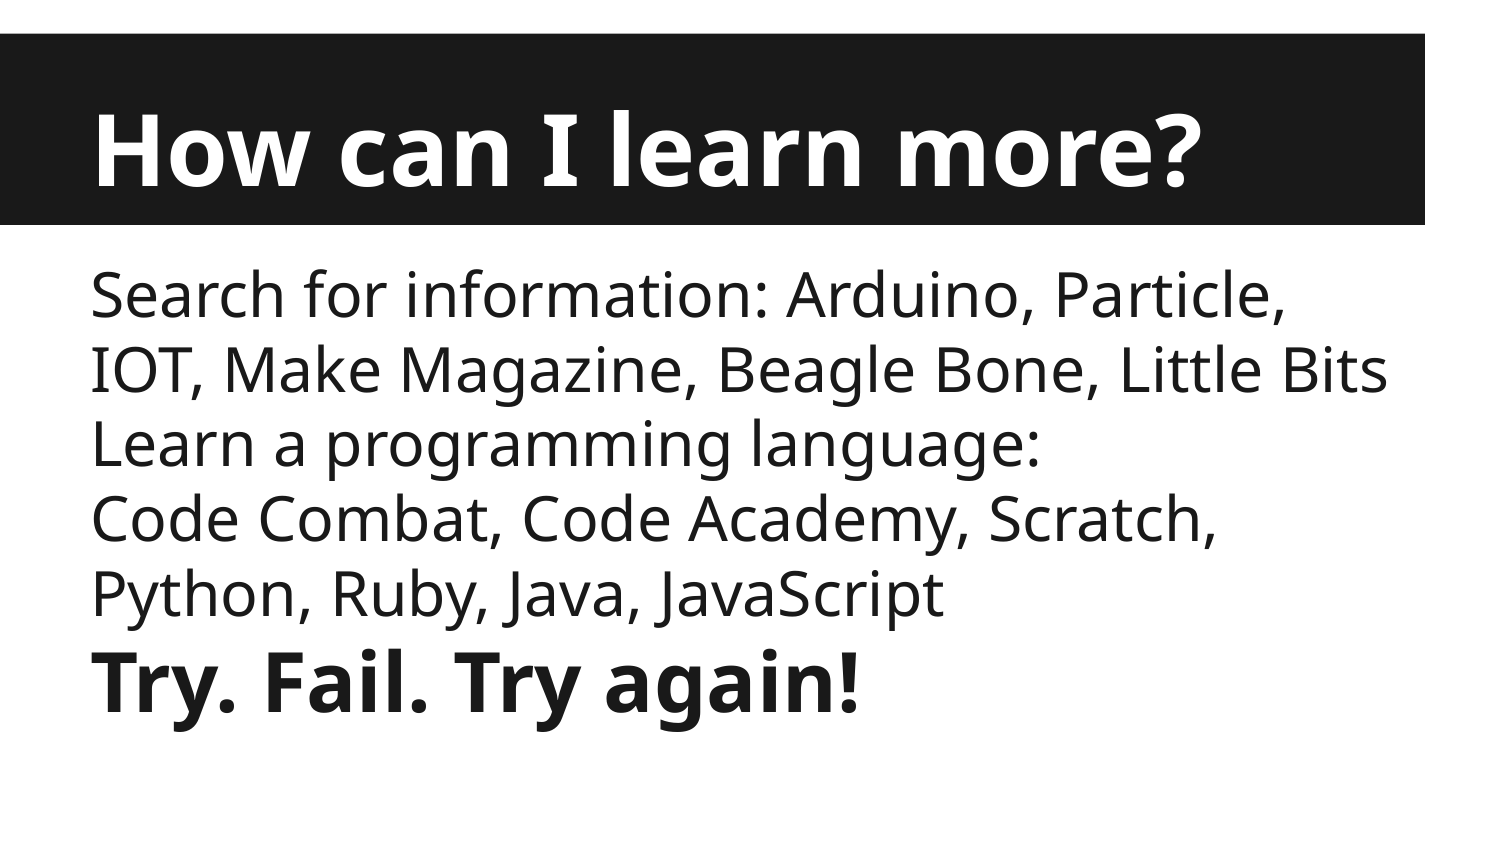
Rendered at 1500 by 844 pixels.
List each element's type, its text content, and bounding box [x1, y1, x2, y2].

list Search for information: Arduino, Particle, IOT, Make Magazine, Beagle Bone, Little Bits Learn a programming language: Code Combat, Code Academy, Scratch, Python, Ruby, Java, JavaScript Try. Fail. Try again! [75, 239, 1425, 808]
title How can I learn more? [75, 33, 1425, 221]
